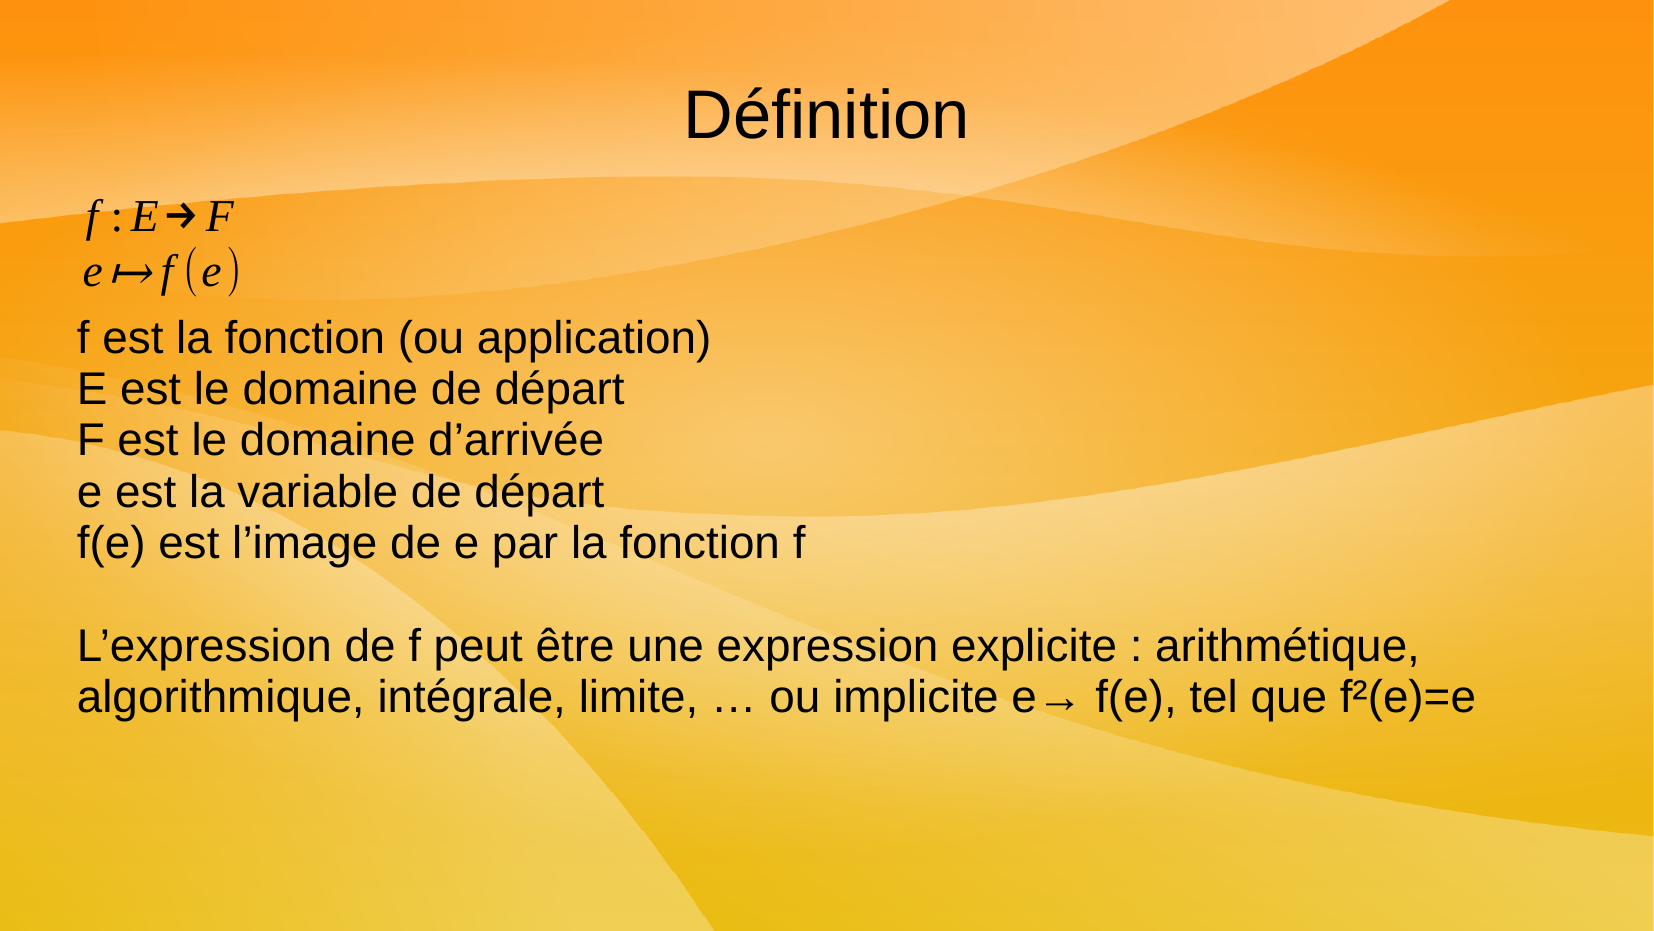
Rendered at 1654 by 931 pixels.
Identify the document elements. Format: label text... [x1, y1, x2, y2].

picture [0, 0, 1654, 931]
chart [80, 191, 242, 300]
subtitle f est la fonction (ou application) E est le domaine de départ F est le domaine d’arrivée e est la variable de départ f(e) est l’image de e par la fonction f L’expression de f peut être une expression explicite : arithmétique, algorithmique, intégrale, limite, … ou implicite e→ f(e), tel que f²(e)=e [76, 158, 1565, 838]
title Définition [82, 37, 1571, 193]
